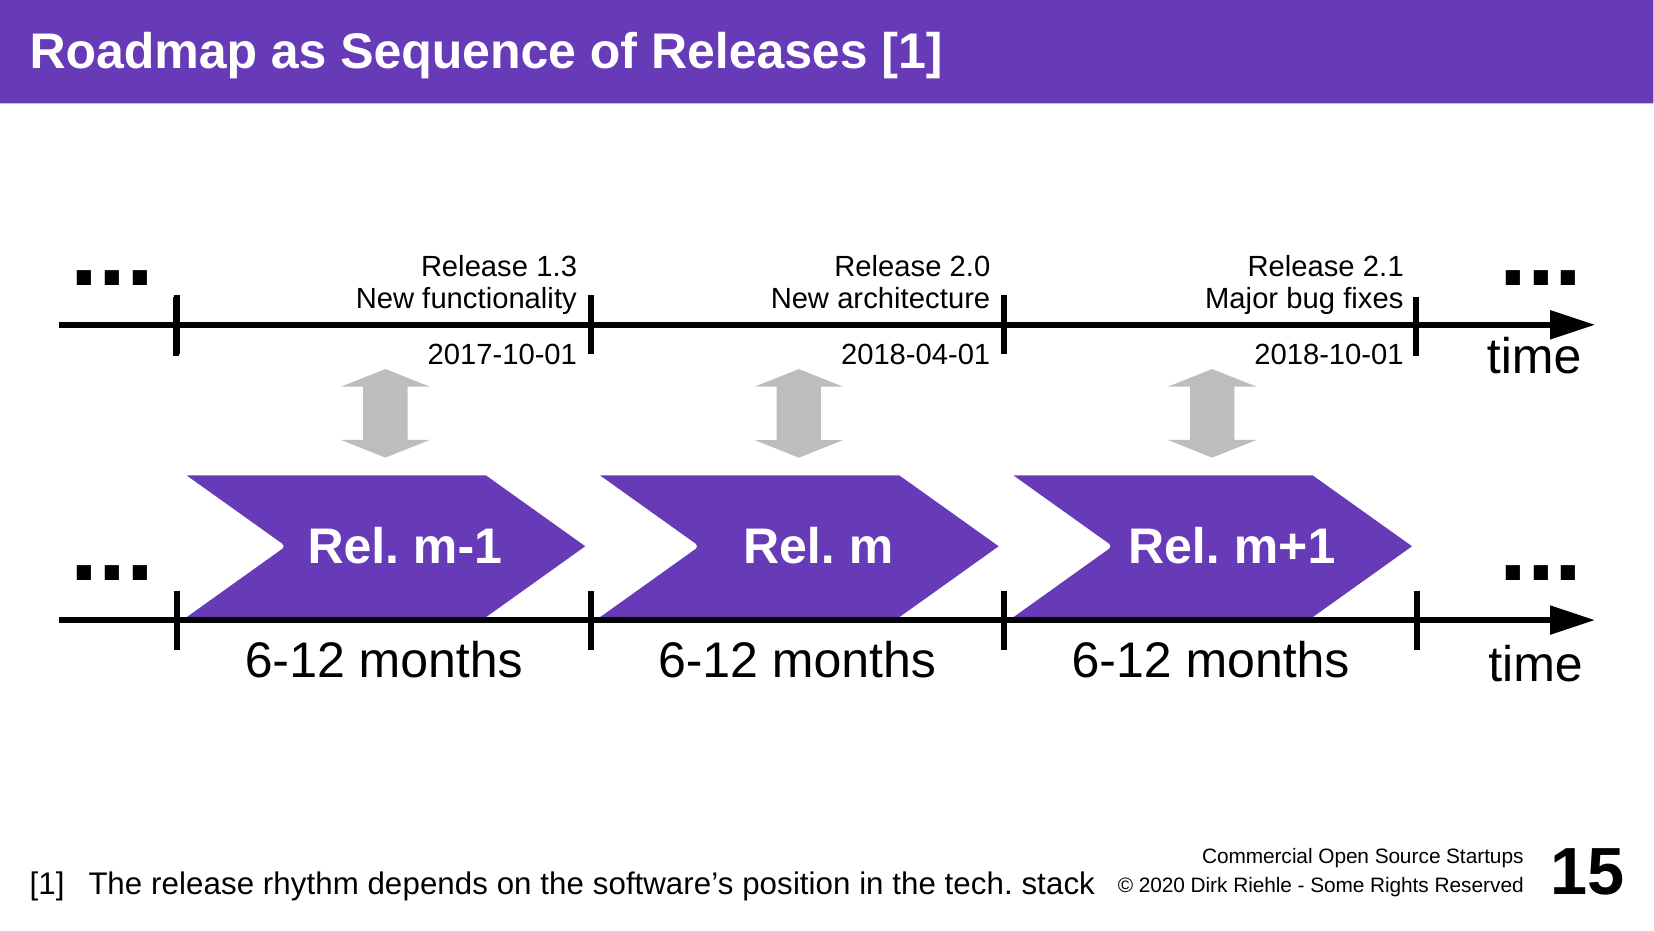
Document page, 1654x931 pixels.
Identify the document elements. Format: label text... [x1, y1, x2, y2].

text_box ... [1446, 177, 1595, 325]
text_box Rel. m-1 [207, 472, 591, 617]
text_box Release 2.1 Major bug fixes [1003, 237, 1416, 327]
text_box 2017-10-01 [175, 327, 589, 415]
text_box [1] The release rhythm depends on the software’s position in the tech. stack [0, 693, 1182, 931]
text_box ... [59, 472, 207, 621]
text_box ... [59, 177, 207, 325]
text_box Release 1.3 New functionality [175, 237, 589, 327]
text_box time [1446, 621, 1595, 709]
text_box [341, 369, 430, 458]
text_box ... [1446, 472, 1595, 619]
text_box Rel. m [590, 472, 1004, 617]
text_box 6-12 months [590, 623, 1004, 693]
text_box 2018-10-01 [1003, 327, 1416, 415]
text_box Rel. m+1 [1003, 472, 1418, 617]
text_box 6-12 months [177, 623, 590, 693]
title Roadmap as Sequence of Releases [1] [0, 0, 1654, 104]
text_box 6-12 months [1004, 623, 1418, 709]
text_box Release 2.0 New architecture [589, 237, 1003, 327]
text_box 2018-04-01 [589, 327, 1003, 415]
text_box [754, 369, 844, 458]
text_box [1167, 369, 1257, 458]
text_box time [1445, 316, 1594, 396]
